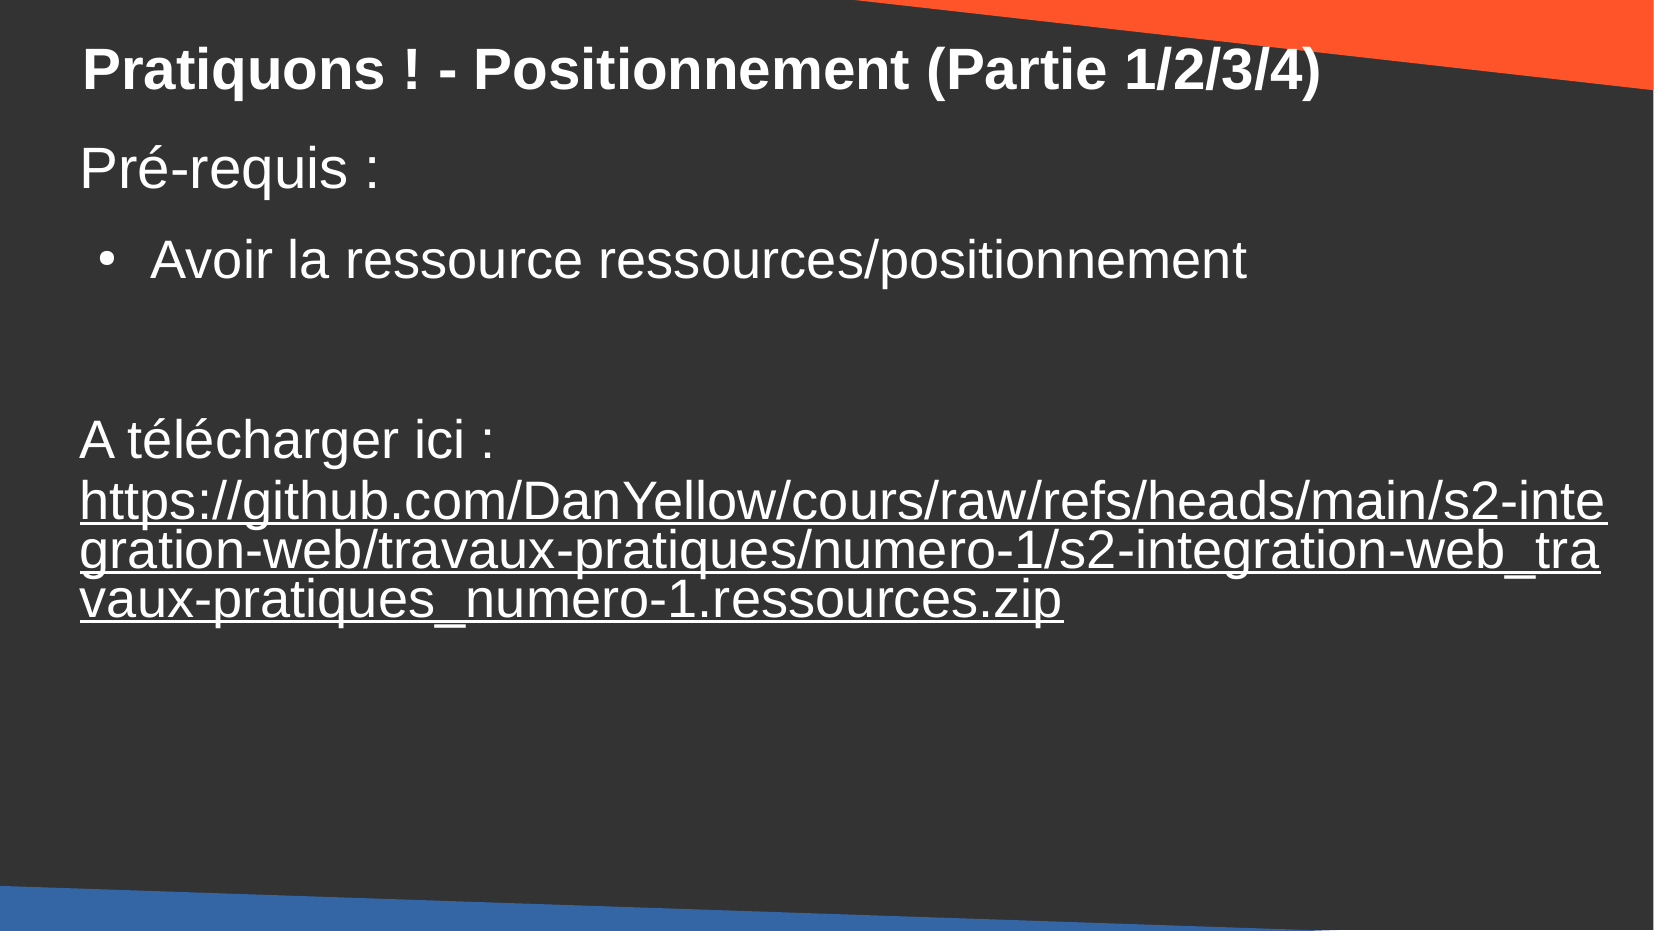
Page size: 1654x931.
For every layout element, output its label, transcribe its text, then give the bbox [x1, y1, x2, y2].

text_box [854, 0, 1654, 91]
title Pratiquons ! - Positionnement (Partie 1/2/3/4) [82, 37, 1571, 114]
list Pré-requis : Avoir la ressource ressources/positionnement A télécharger ici : https://github.com/DanYellow/cours/raw/refs/heads/main/s2-integration-web/travaux-pratiques/numero-1/s2-integration-web_travaux-pratiques_numero-1.ressources.zip [79, 135, 1619, 721]
text_box [0, 885, 1337, 931]
